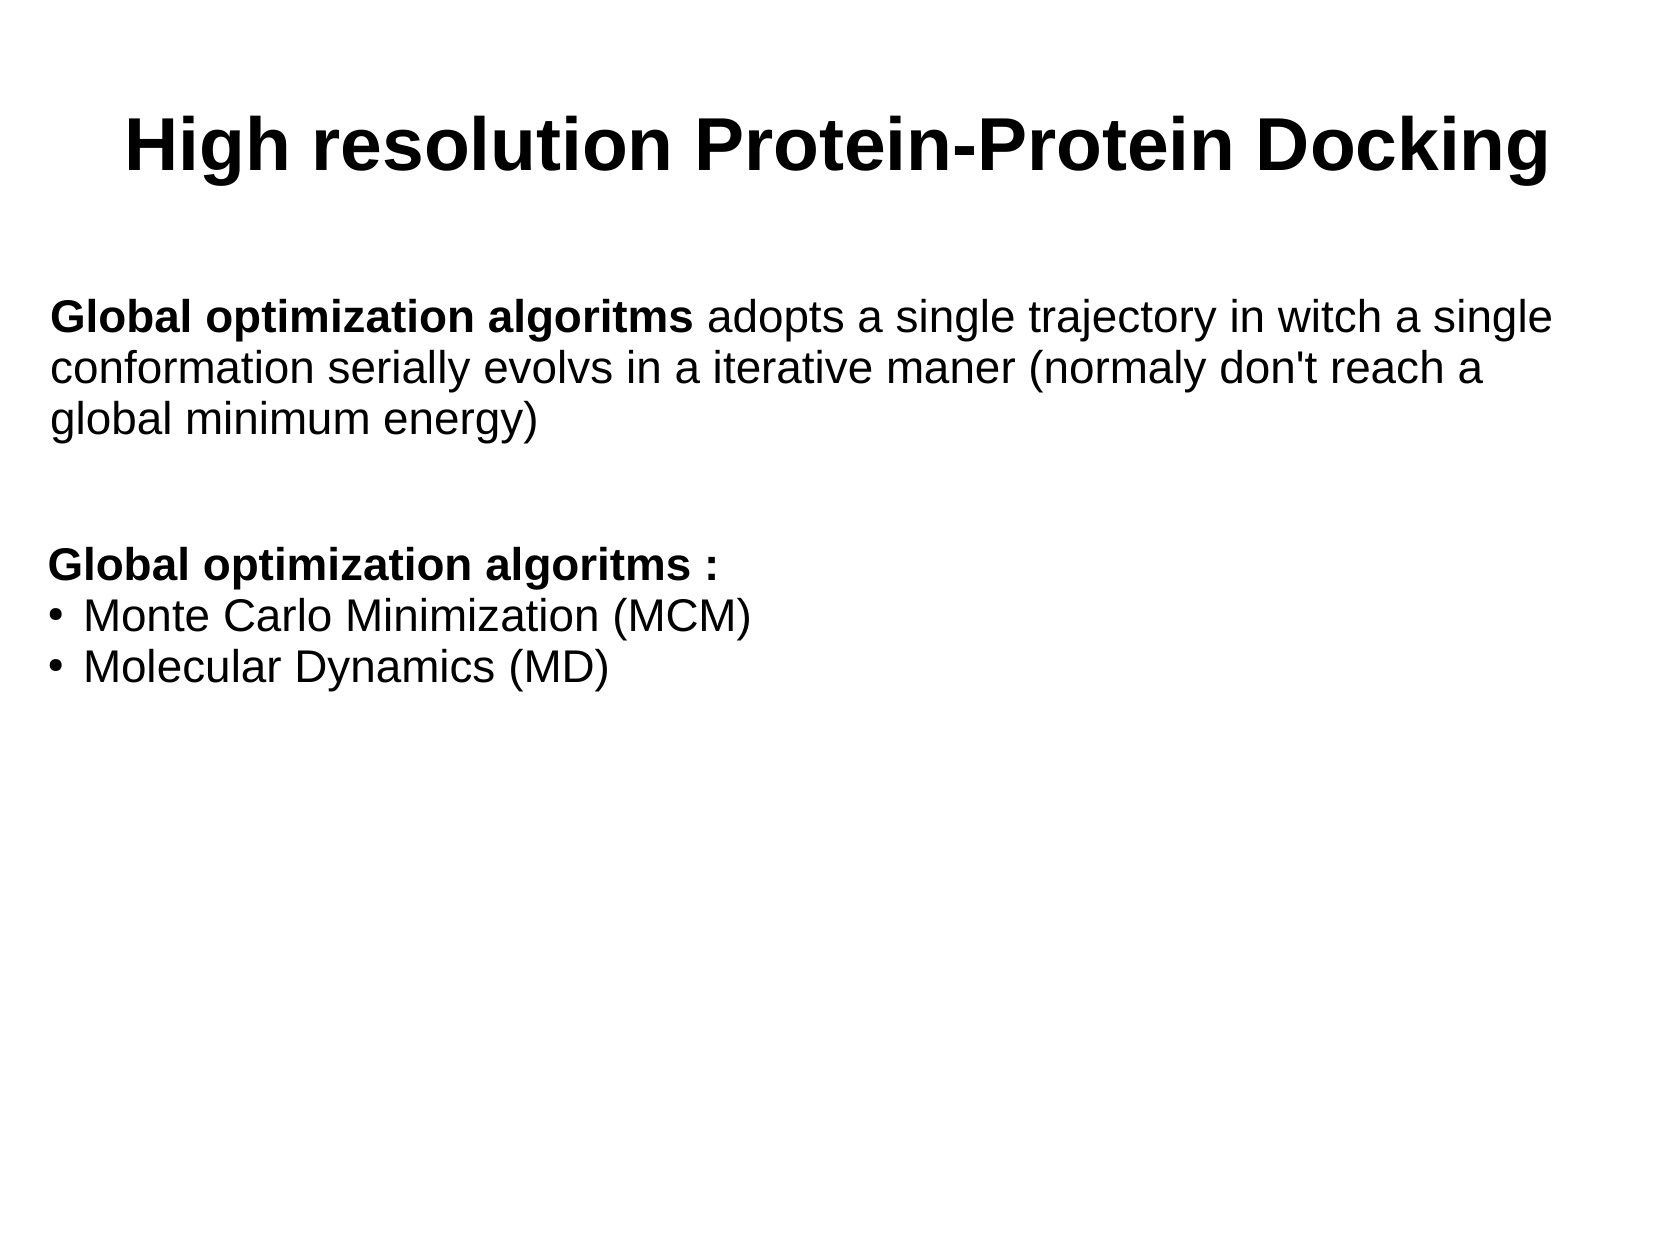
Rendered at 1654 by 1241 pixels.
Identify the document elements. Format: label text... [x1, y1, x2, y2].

text_box High resolution Protein-Protein Docking [82, 94, 1595, 225]
text_box Global optimization algoritms : Monte Carlo Minimization (MCM) Molecular Dynamics (MD) [32, 531, 1028, 720]
text_box Global optimization algoritms adopts a single trajectory in witch a single conformation serially evolvs in a iterative maner (normaly don't reach a global minimum energy) [35, 283, 1634, 453]
